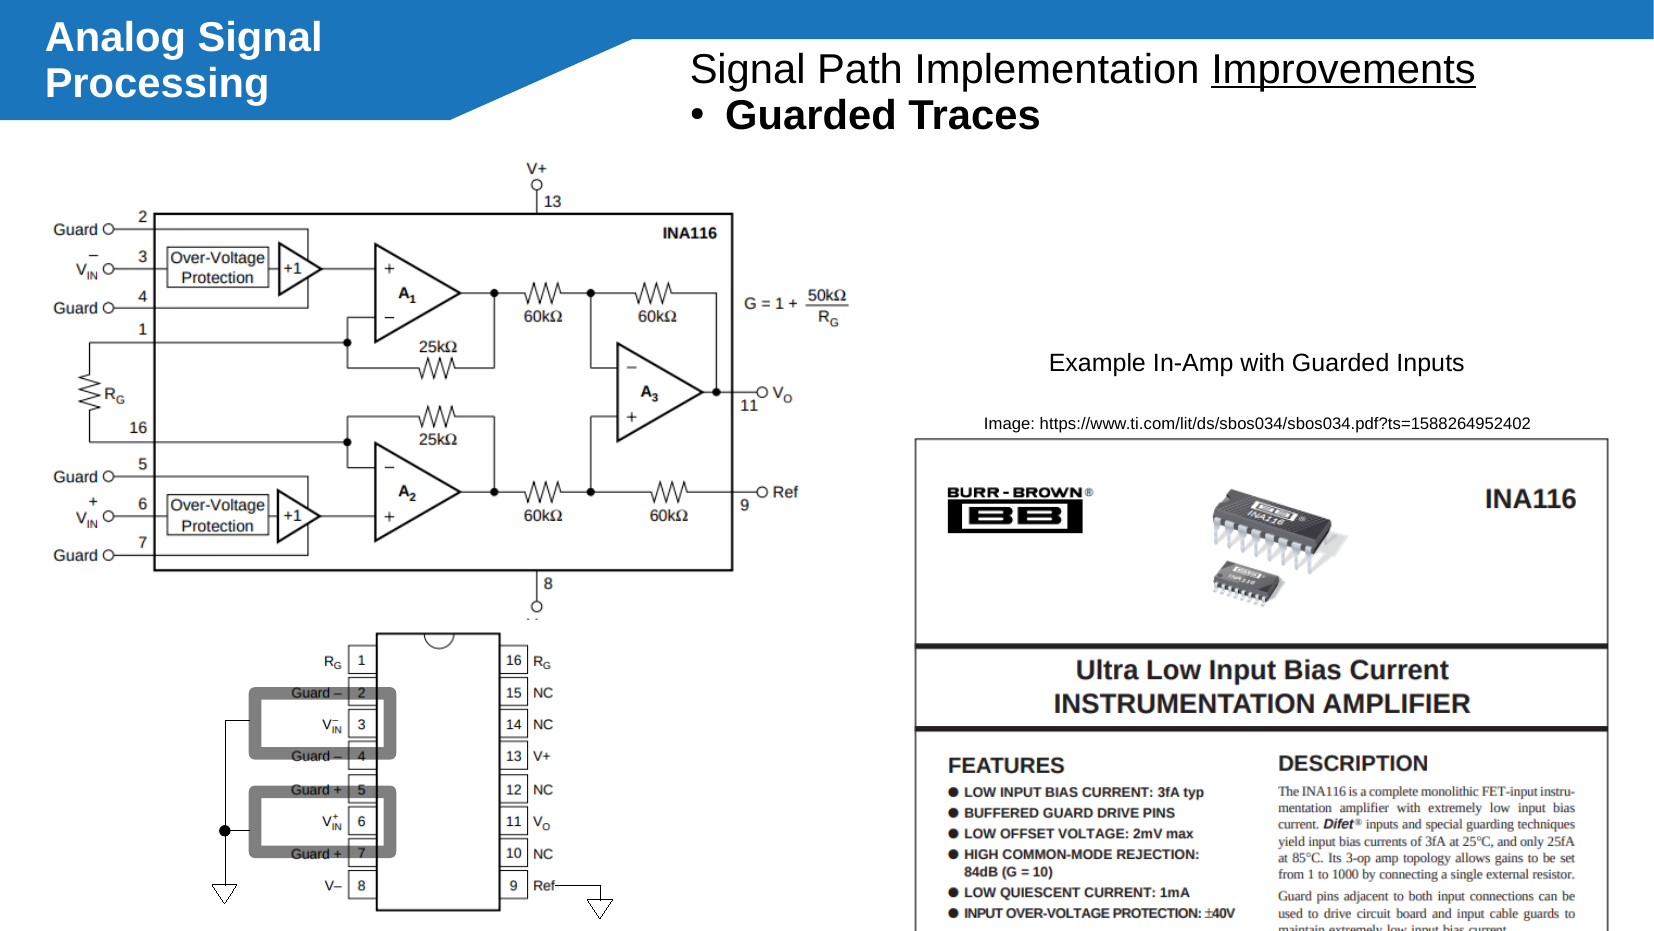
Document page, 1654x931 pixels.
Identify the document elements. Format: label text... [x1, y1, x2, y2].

text_box Signal Path Implementation Improvements Guarded Traces [675, 38, 1591, 147]
text_box Image: https://www.ti.com/lit/ds/sbos034/sbos034.pdf?ts=1588264952402 [969, 407, 1555, 441]
text_box Example In-Amp with Guarded Inputs [972, 326, 1543, 398]
text_box [219, 825, 225, 837]
picture [35, 146, 871, 921]
picture [911, 434, 1615, 931]
text_box Analog Signal Processing [30, 0, 541, 121]
text_box [226, 825, 231, 837]
